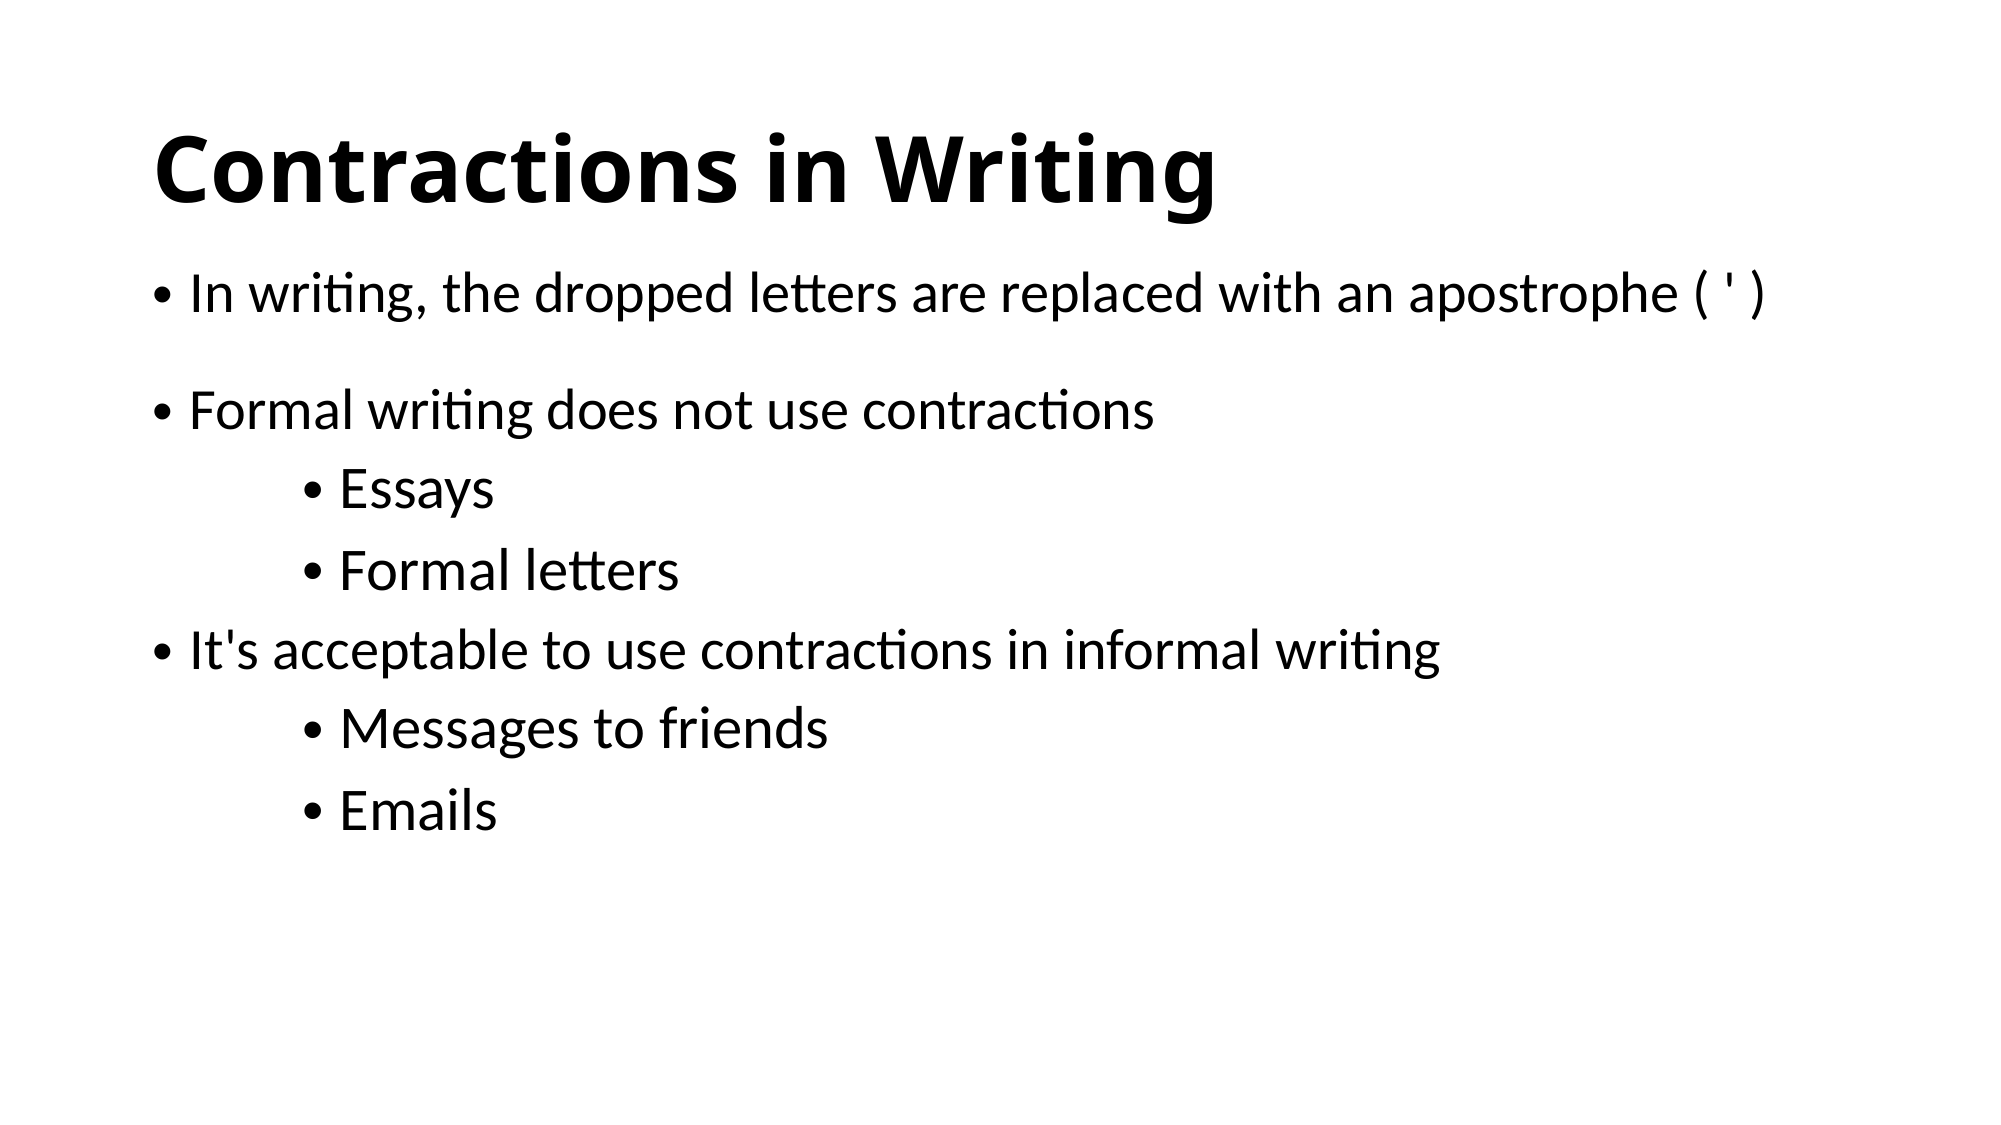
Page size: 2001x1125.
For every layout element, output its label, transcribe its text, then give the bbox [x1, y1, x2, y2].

title Contractions in Writing [137, 59, 1863, 278]
list In writing, the dropped letters are replaced with an apostrophe ( ' ) Formal writing does not use contractions Essays Formal letters It's acceptable to use contractions in informal writing Messages to friends Emails [137, 263, 1815, 1062]
